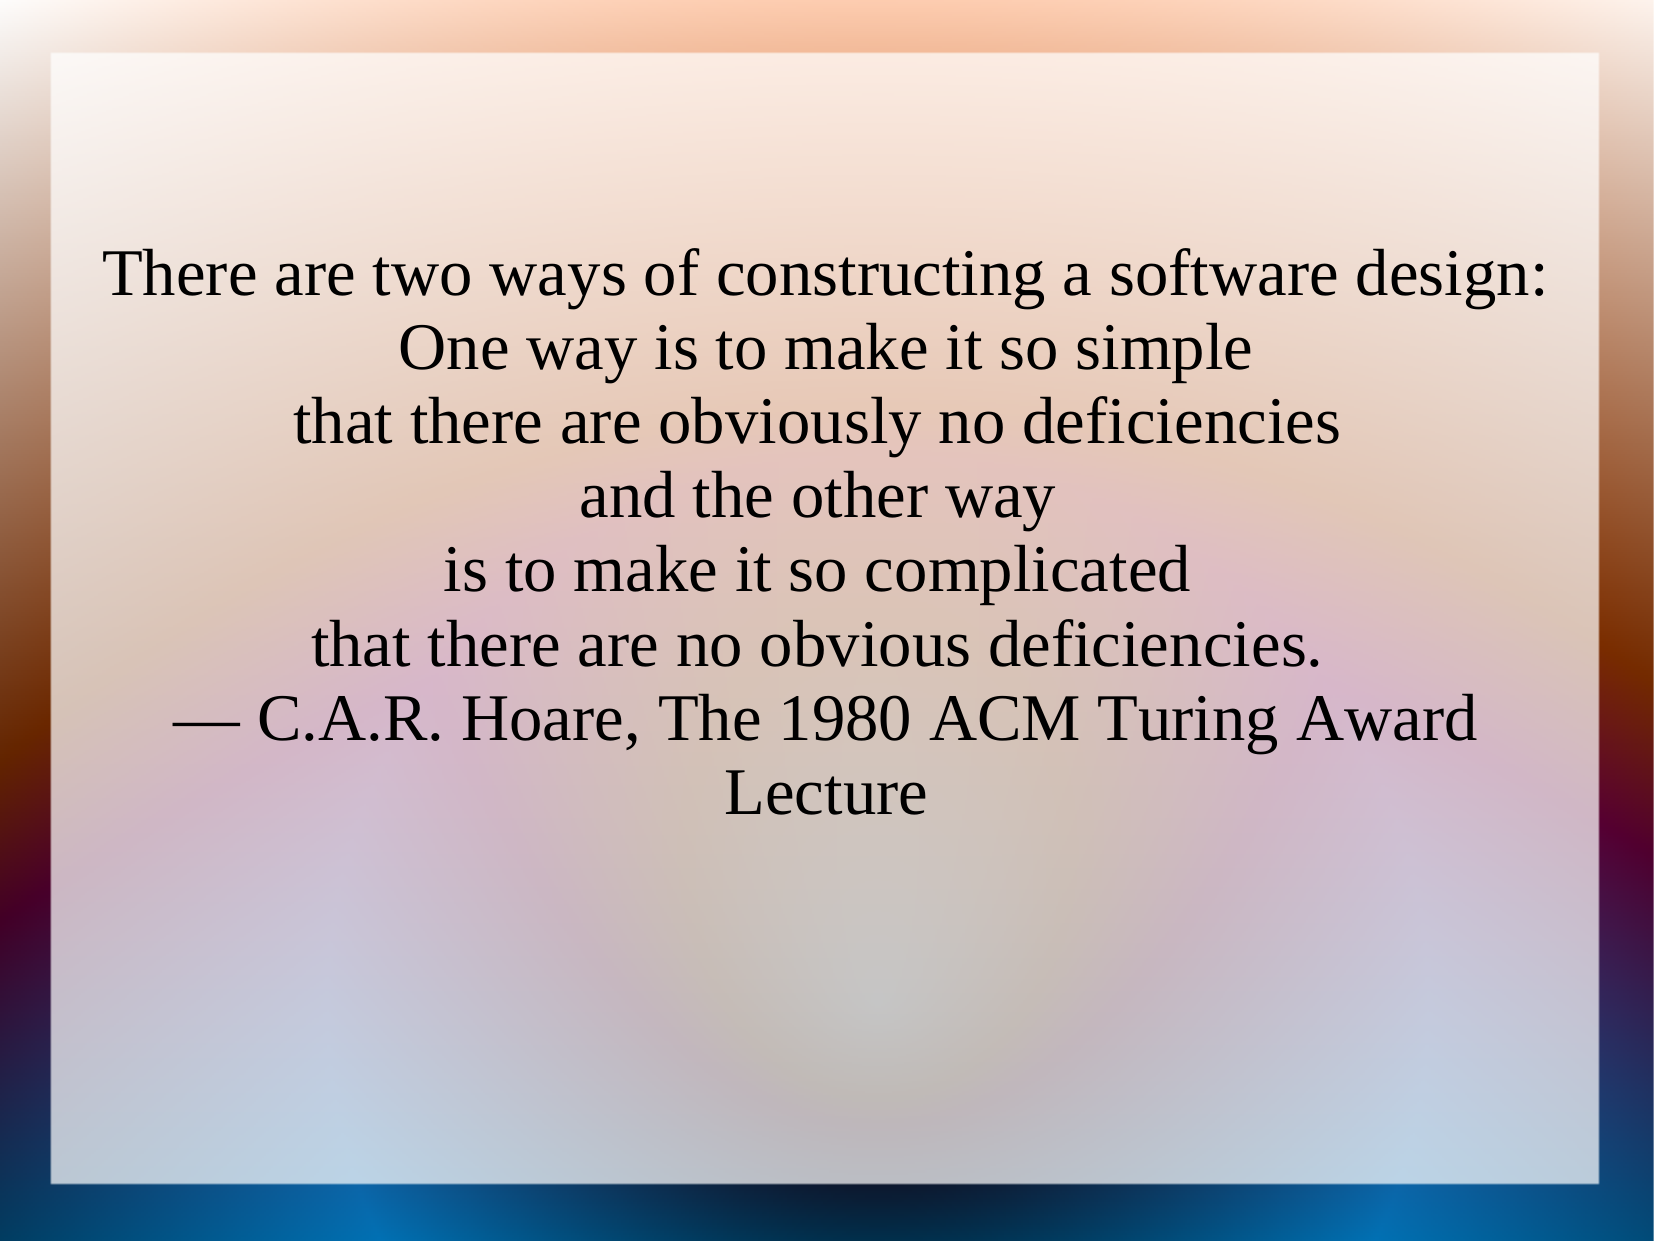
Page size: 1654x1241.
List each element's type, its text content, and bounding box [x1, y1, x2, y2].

subtitle There are two ways of constructing a software design: One way is to make it so simple that there are obviously no deficiencies and the other way is to make it so complicated that there are no obvious deficiencies. — C.A.R. Hoare, The 1980 ACM Turing Award Lecture [82, 55, 1571, 1010]
picture [0, 0, 1654, 1241]
